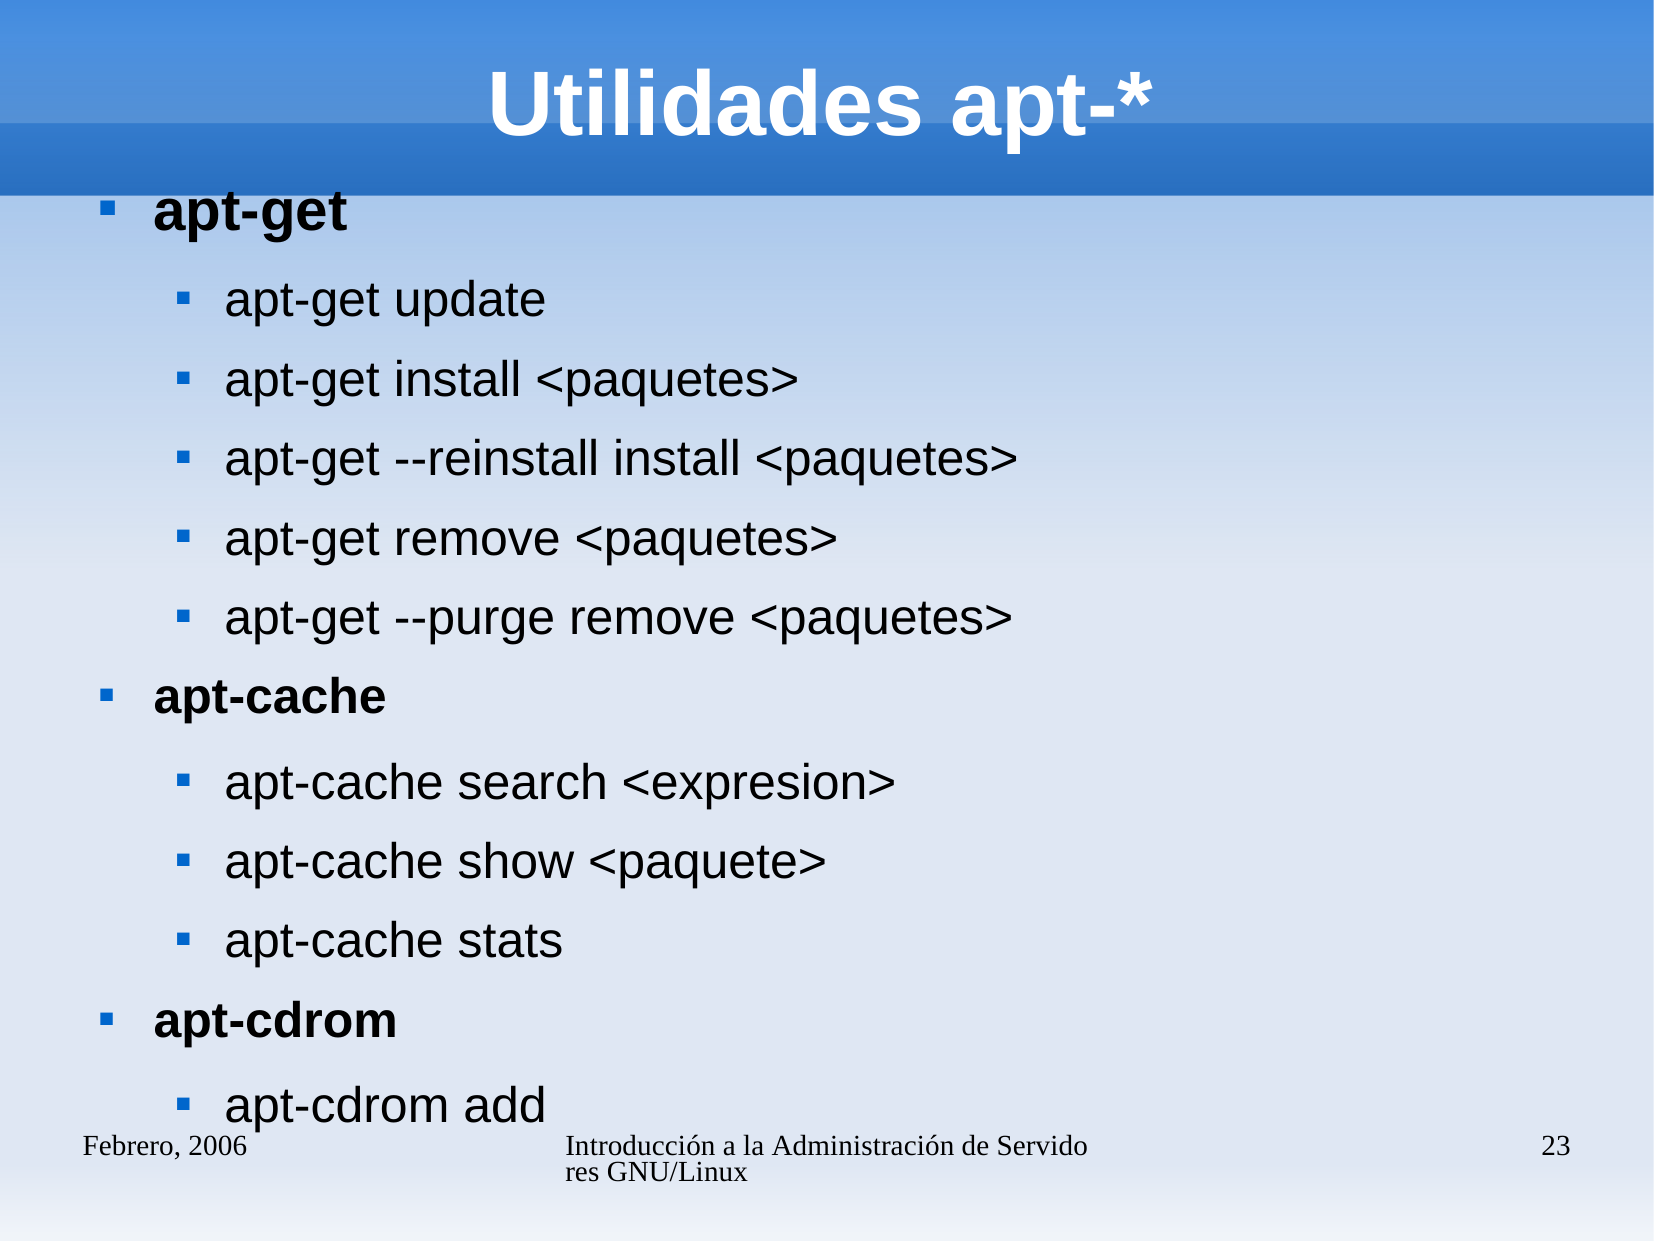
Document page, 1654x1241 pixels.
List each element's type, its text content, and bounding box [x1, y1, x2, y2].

picture [0, 0, 1654, 1241]
title Utilidades apt-* [76, 0, 1565, 208]
list apt-get apt-get update apt-get install <paquetes> apt-get --reinstall install <paquetes> apt-get remove <paquetes> apt-get --purge remove <paquetes> apt-cache apt-cache search <expresion> apt-cache show <paquete> apt-cache stats apt-cdrom apt-cdrom add [82, 177, 1571, 1134]
